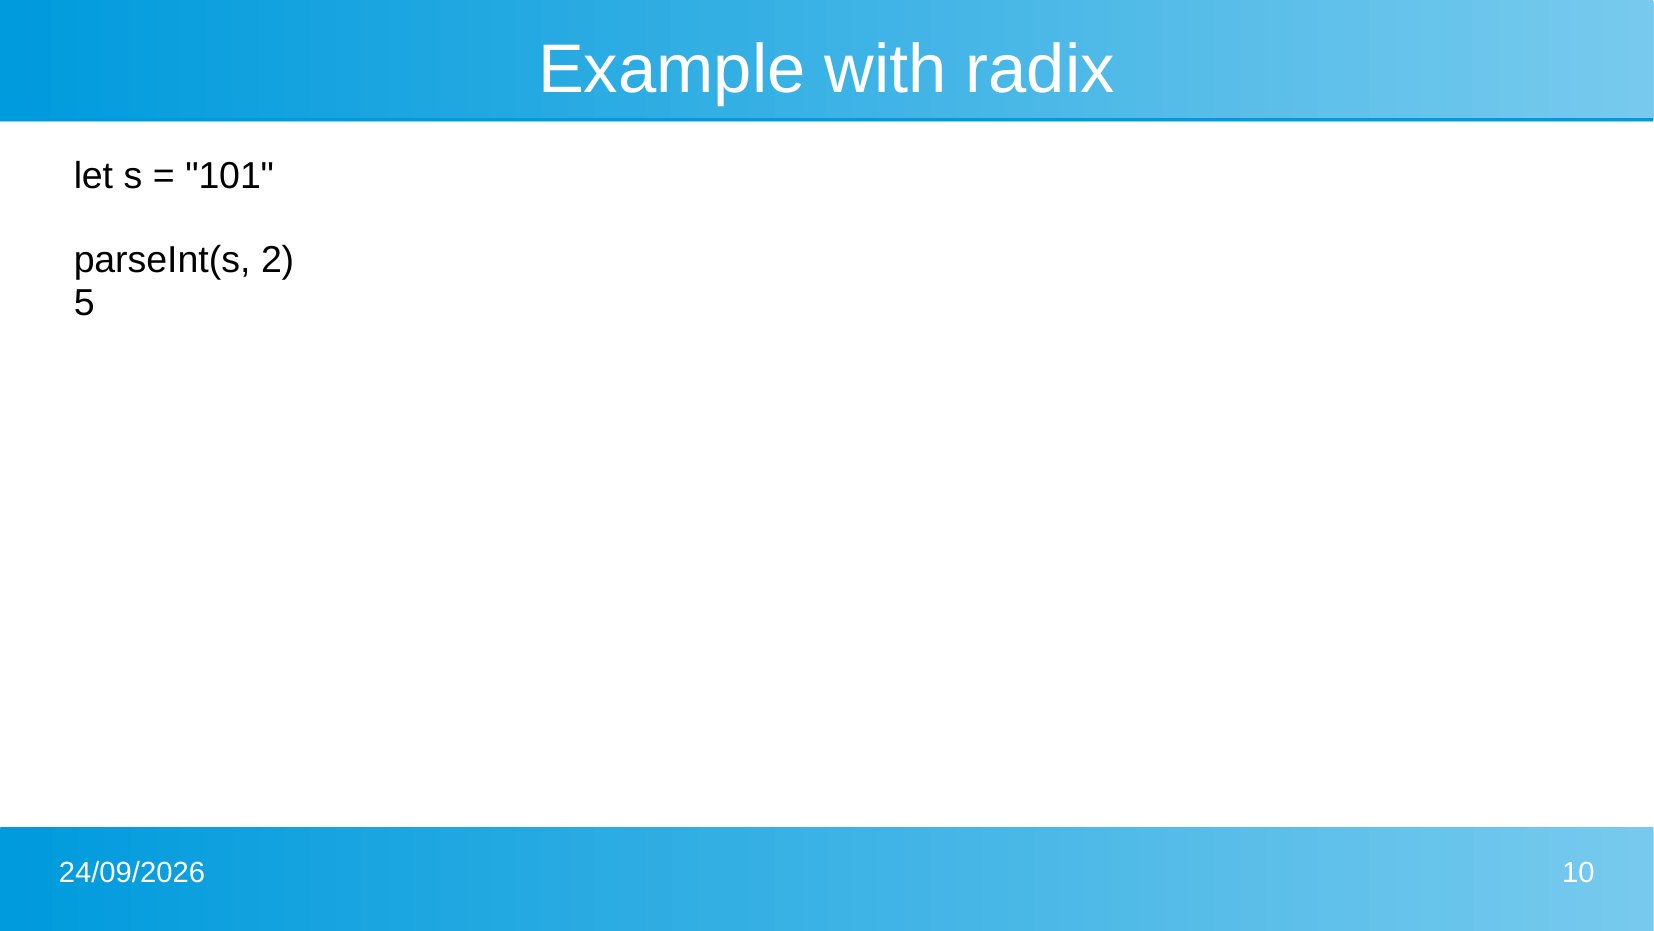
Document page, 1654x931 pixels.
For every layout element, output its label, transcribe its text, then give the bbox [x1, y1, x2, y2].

title Example with radix [59, 29, 1595, 108]
text_box let s = "101" parseInt(s, 2) 5 [59, 147, 1447, 331]
